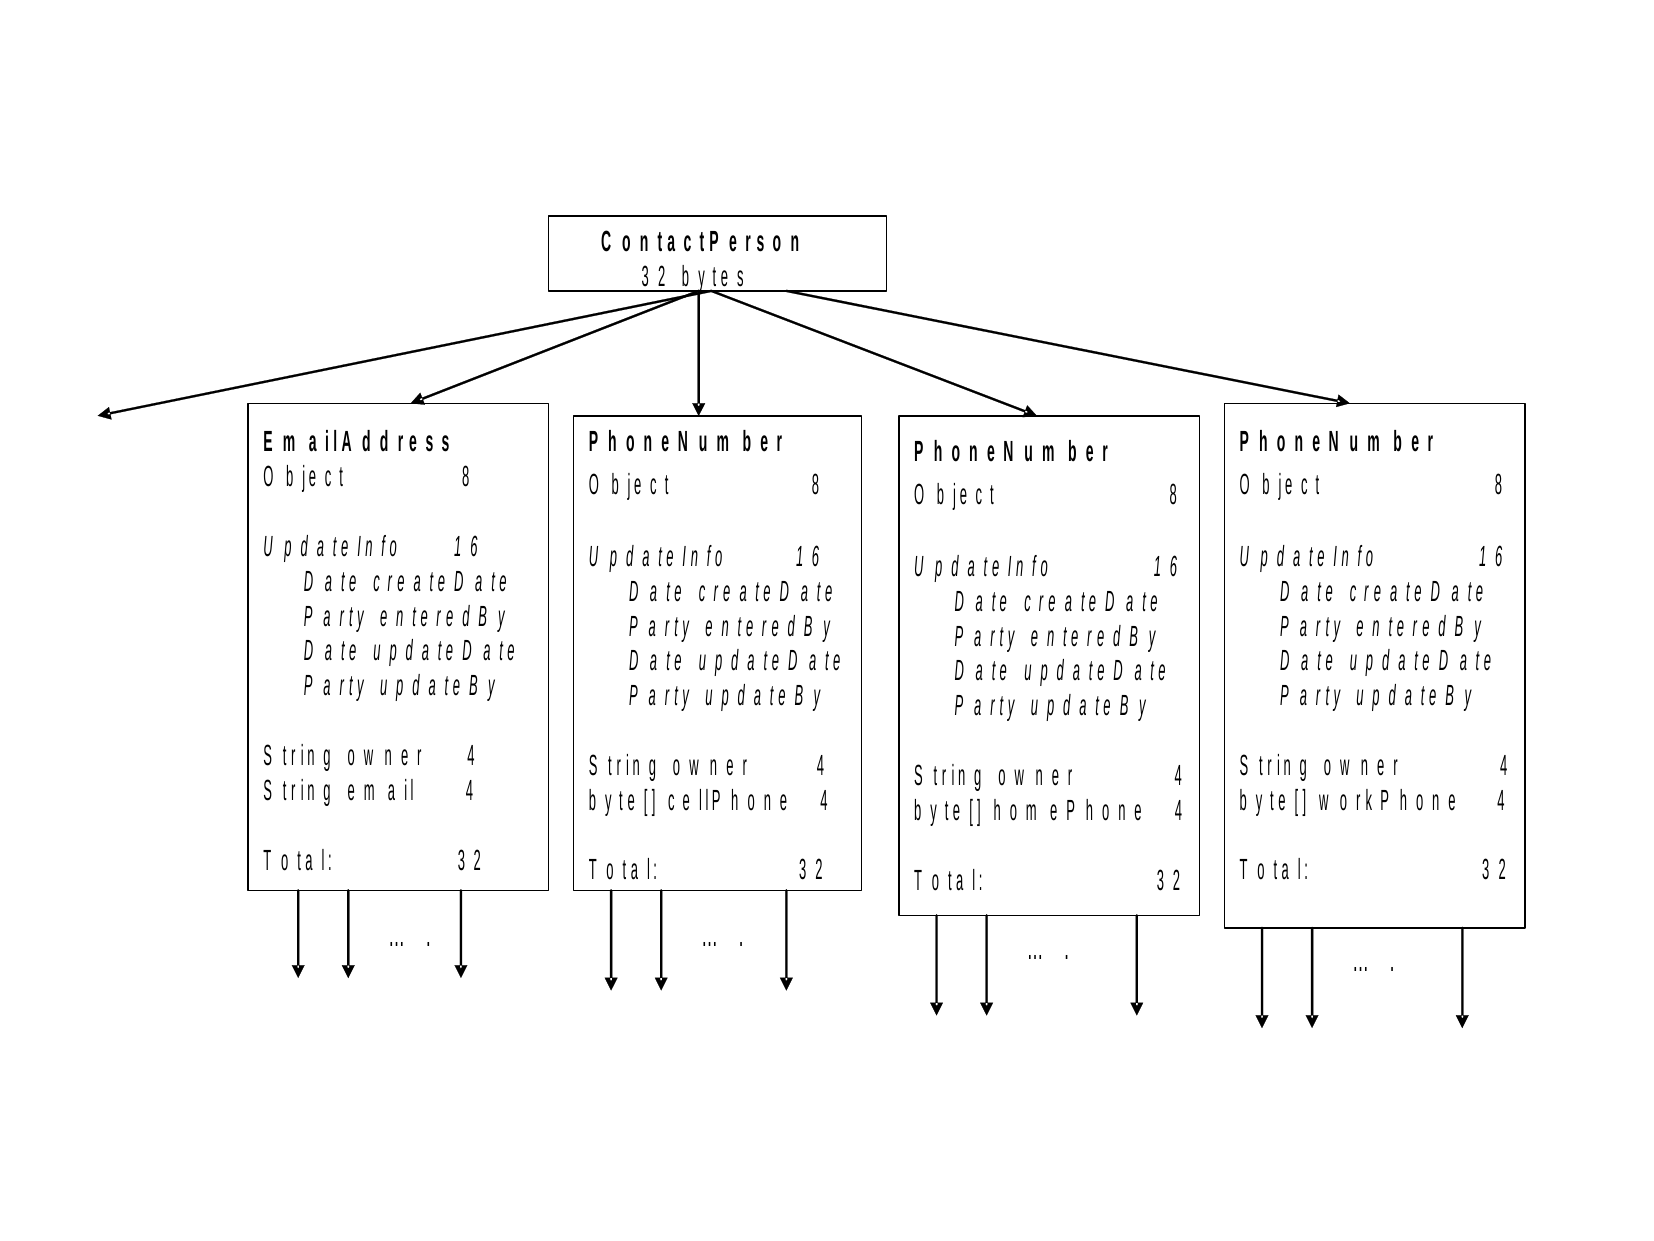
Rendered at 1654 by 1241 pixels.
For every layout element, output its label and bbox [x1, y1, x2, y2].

picture [95, 215, 1565, 1031]
